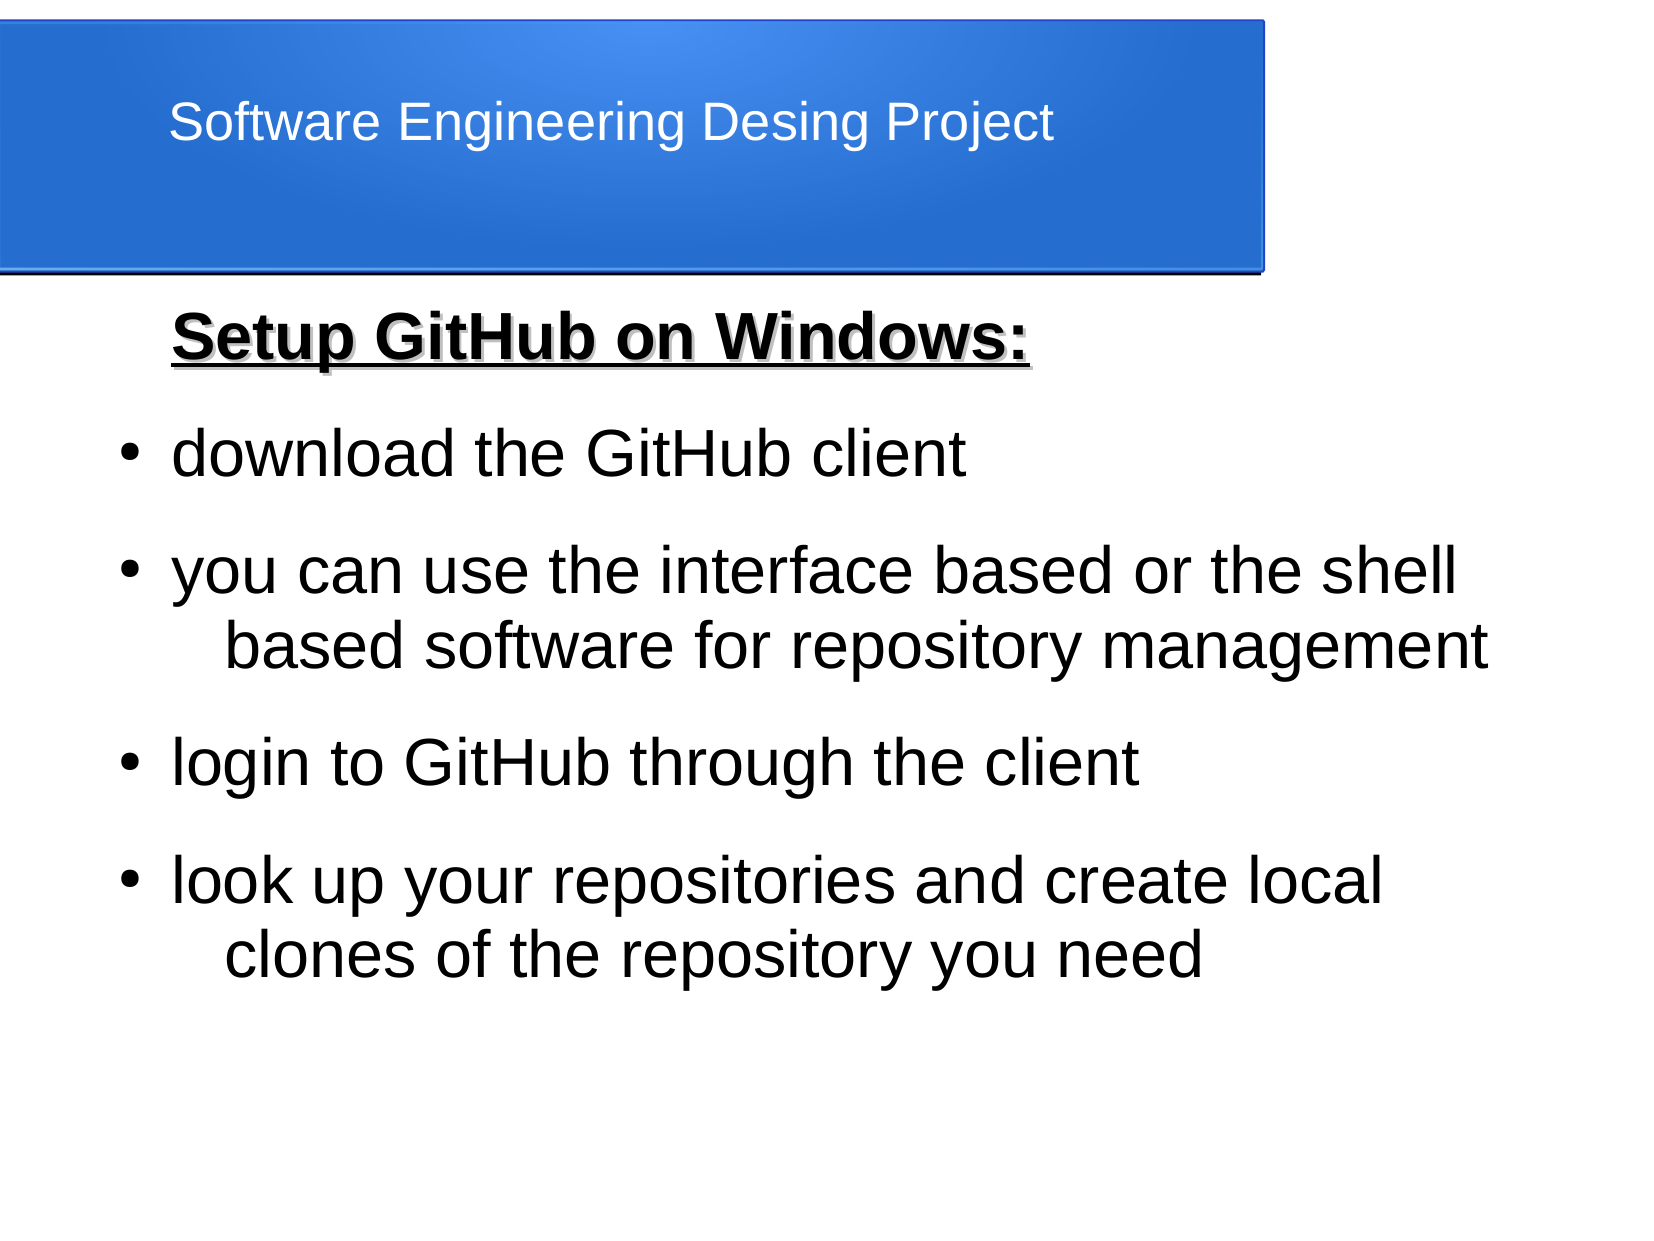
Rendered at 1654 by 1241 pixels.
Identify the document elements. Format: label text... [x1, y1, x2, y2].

list Setup GitHub on Windows: download the GitHub client you can use the interface based or the shell based software for repository management login to GitHub through the client look up your repositories and create local clones of the repository you need [82, 299, 1571, 1019]
text_box Software Engineering Desing Project [153, 83, 1071, 201]
